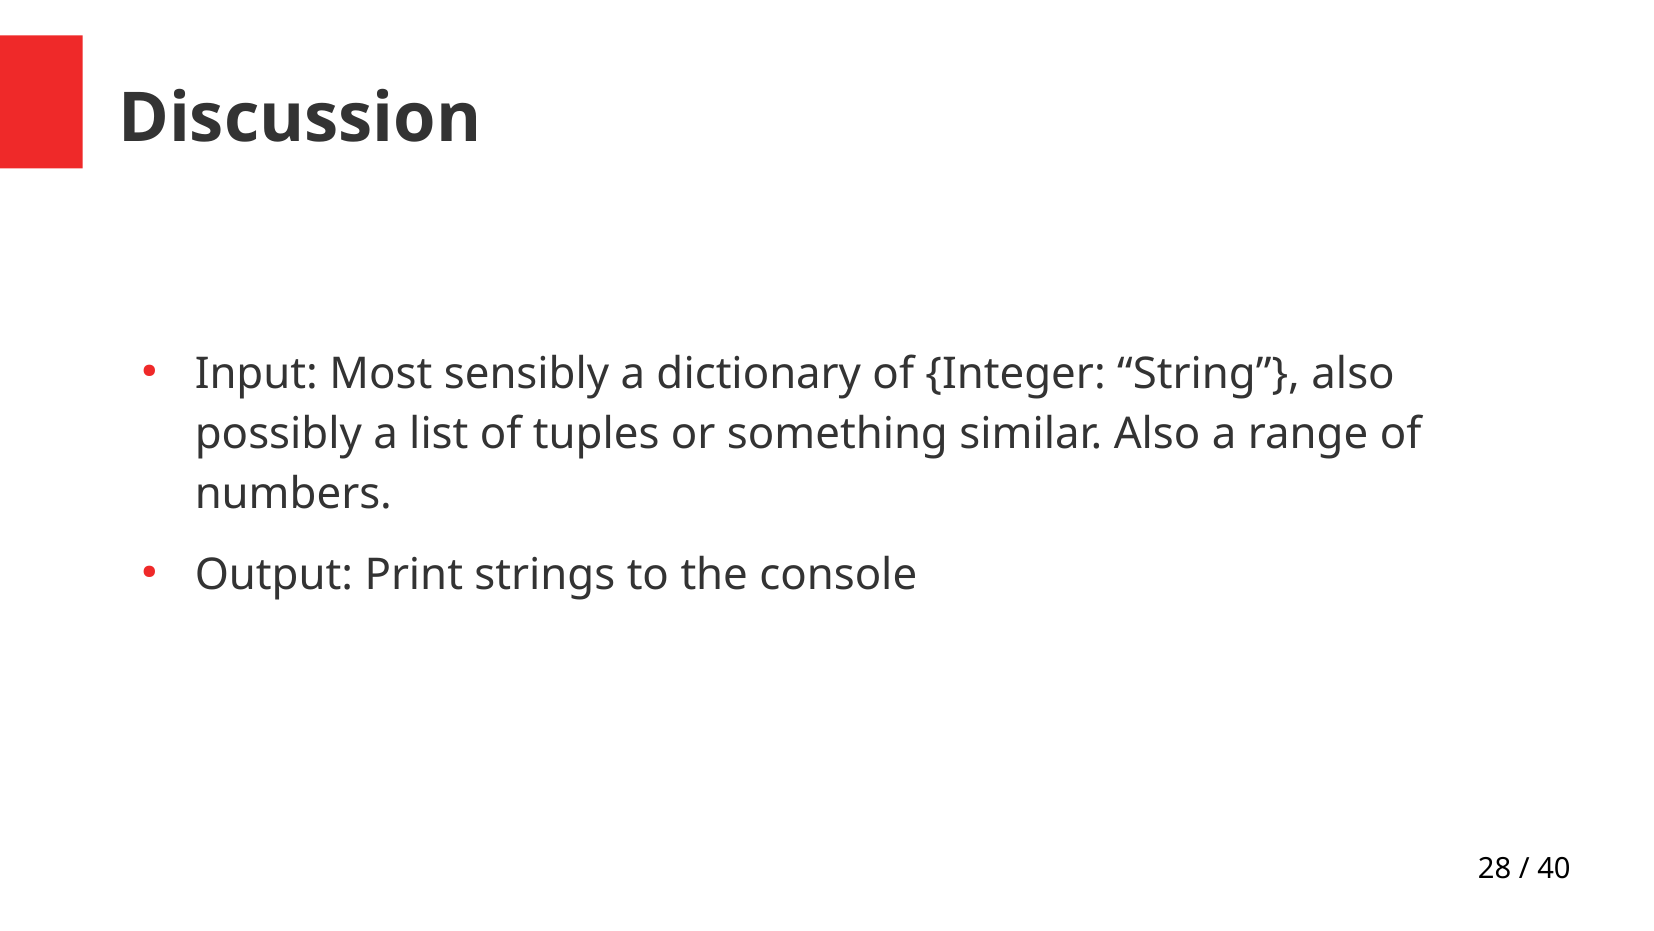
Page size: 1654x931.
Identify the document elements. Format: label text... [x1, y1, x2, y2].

title Discussion [118, 37, 1571, 193]
list Input: Most sensibly a dictionary of {Integer: “String”}, also possibly a list of tuples or something similar. Also a range of numbers. Output: Print strings to the console [124, 161, 1542, 702]
